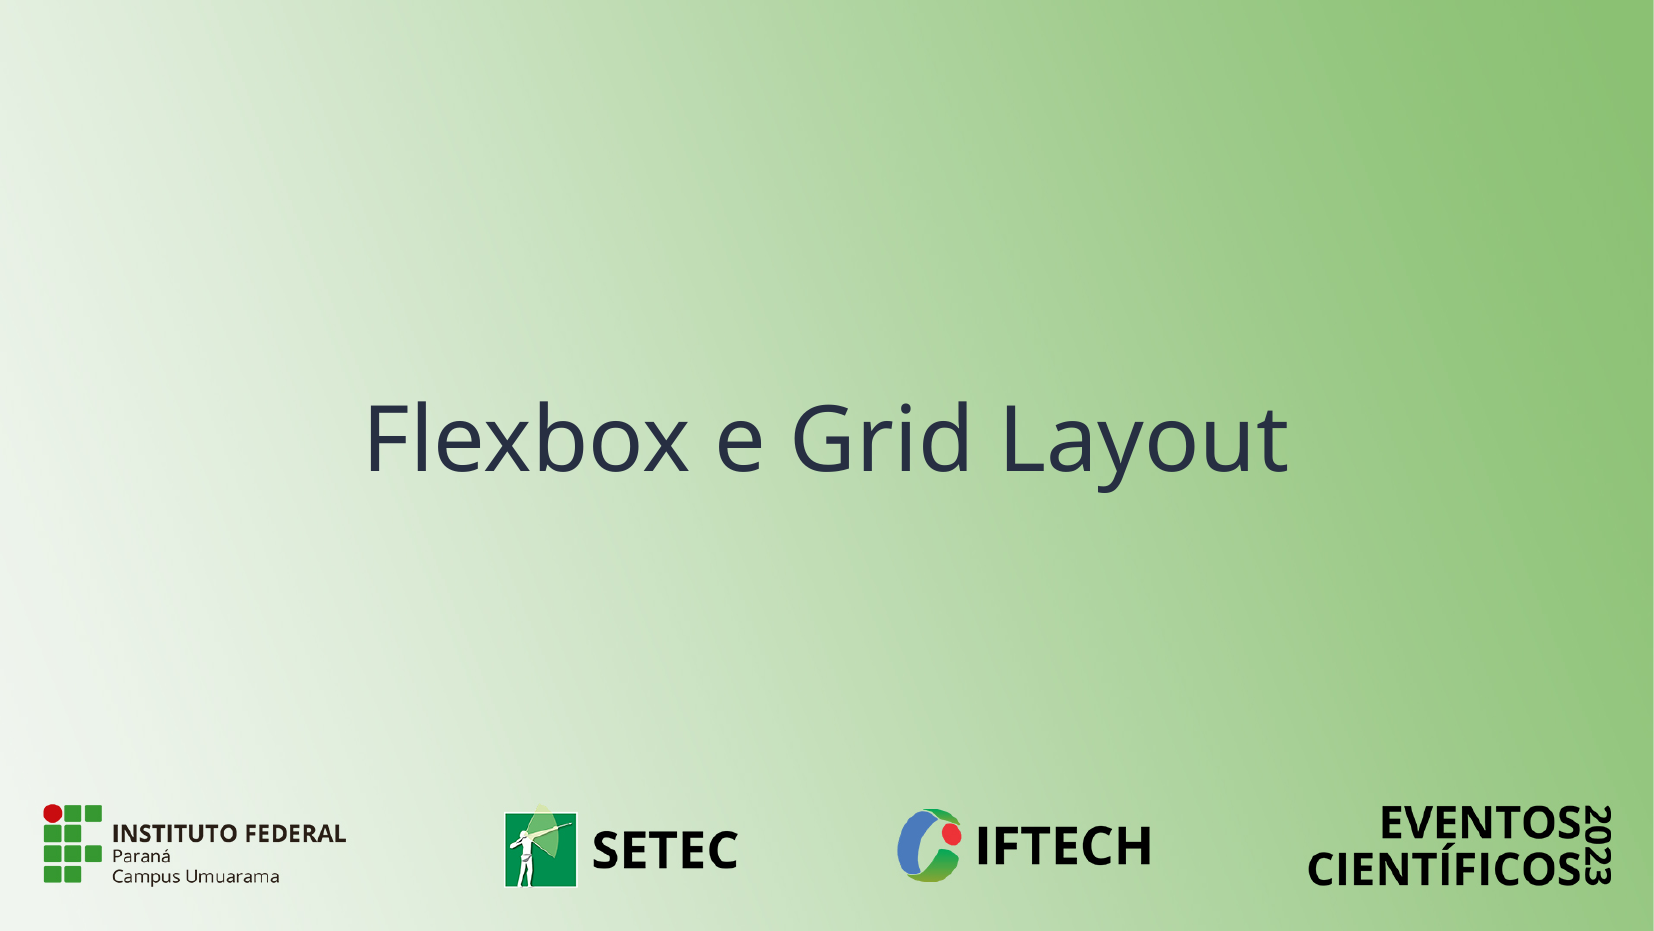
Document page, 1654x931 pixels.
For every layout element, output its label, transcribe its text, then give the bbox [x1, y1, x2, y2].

title Flexbox e Grid Layout [82, 316, 1571, 555]
picture [0, 0, 1654, 931]
